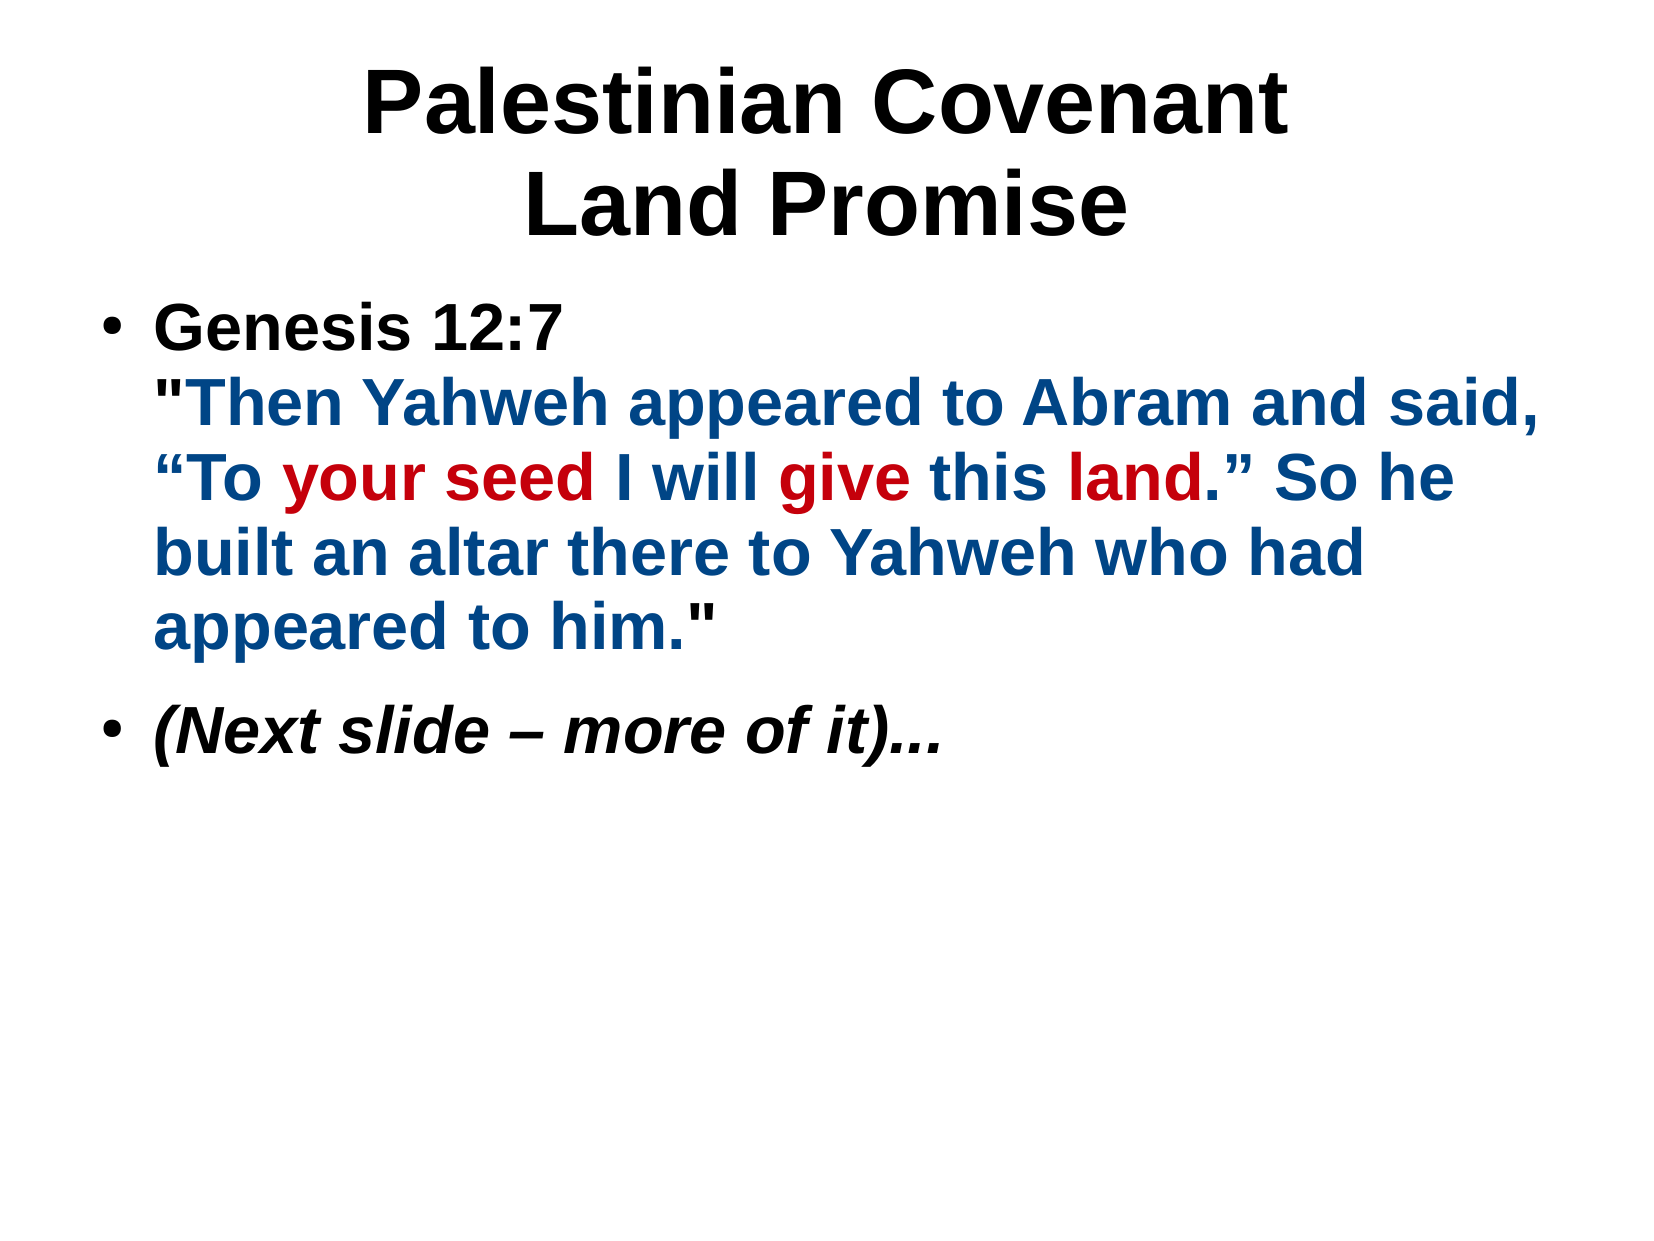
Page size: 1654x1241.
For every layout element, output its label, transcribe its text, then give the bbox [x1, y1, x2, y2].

list Genesis 12:7 "Then Yahweh appeared to Abram and said, “To your seed I will give this land.” So he built an altar there to Yahweh who had appeared to him." (Next slide – more of it)... [82, 290, 1571, 1109]
title Palestinian Covenant Land Promise [82, 49, 1571, 257]
